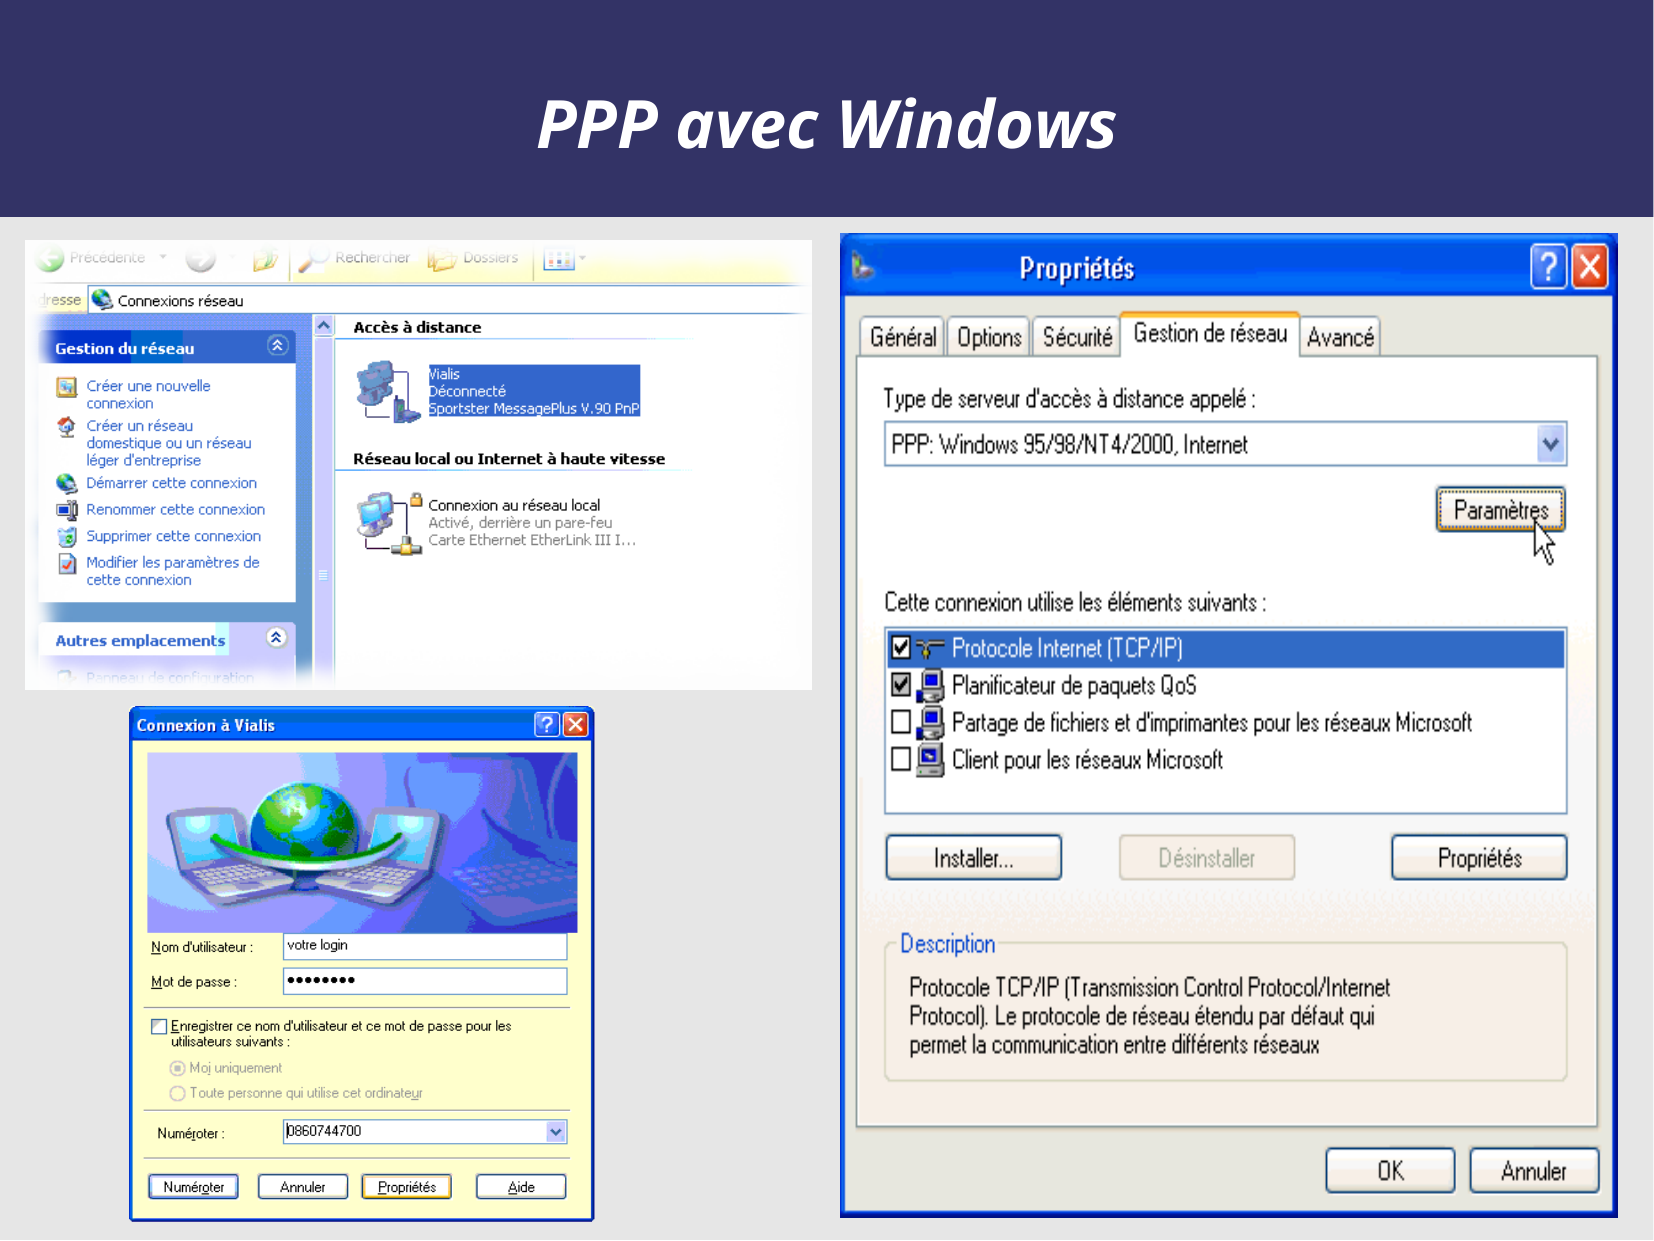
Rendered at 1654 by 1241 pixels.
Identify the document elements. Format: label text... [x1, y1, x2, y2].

picture [129, 706, 601, 1228]
picture [25, 240, 812, 690]
picture [840, 233, 1618, 1218]
title PPP avec Windows [121, 19, 1534, 227]
